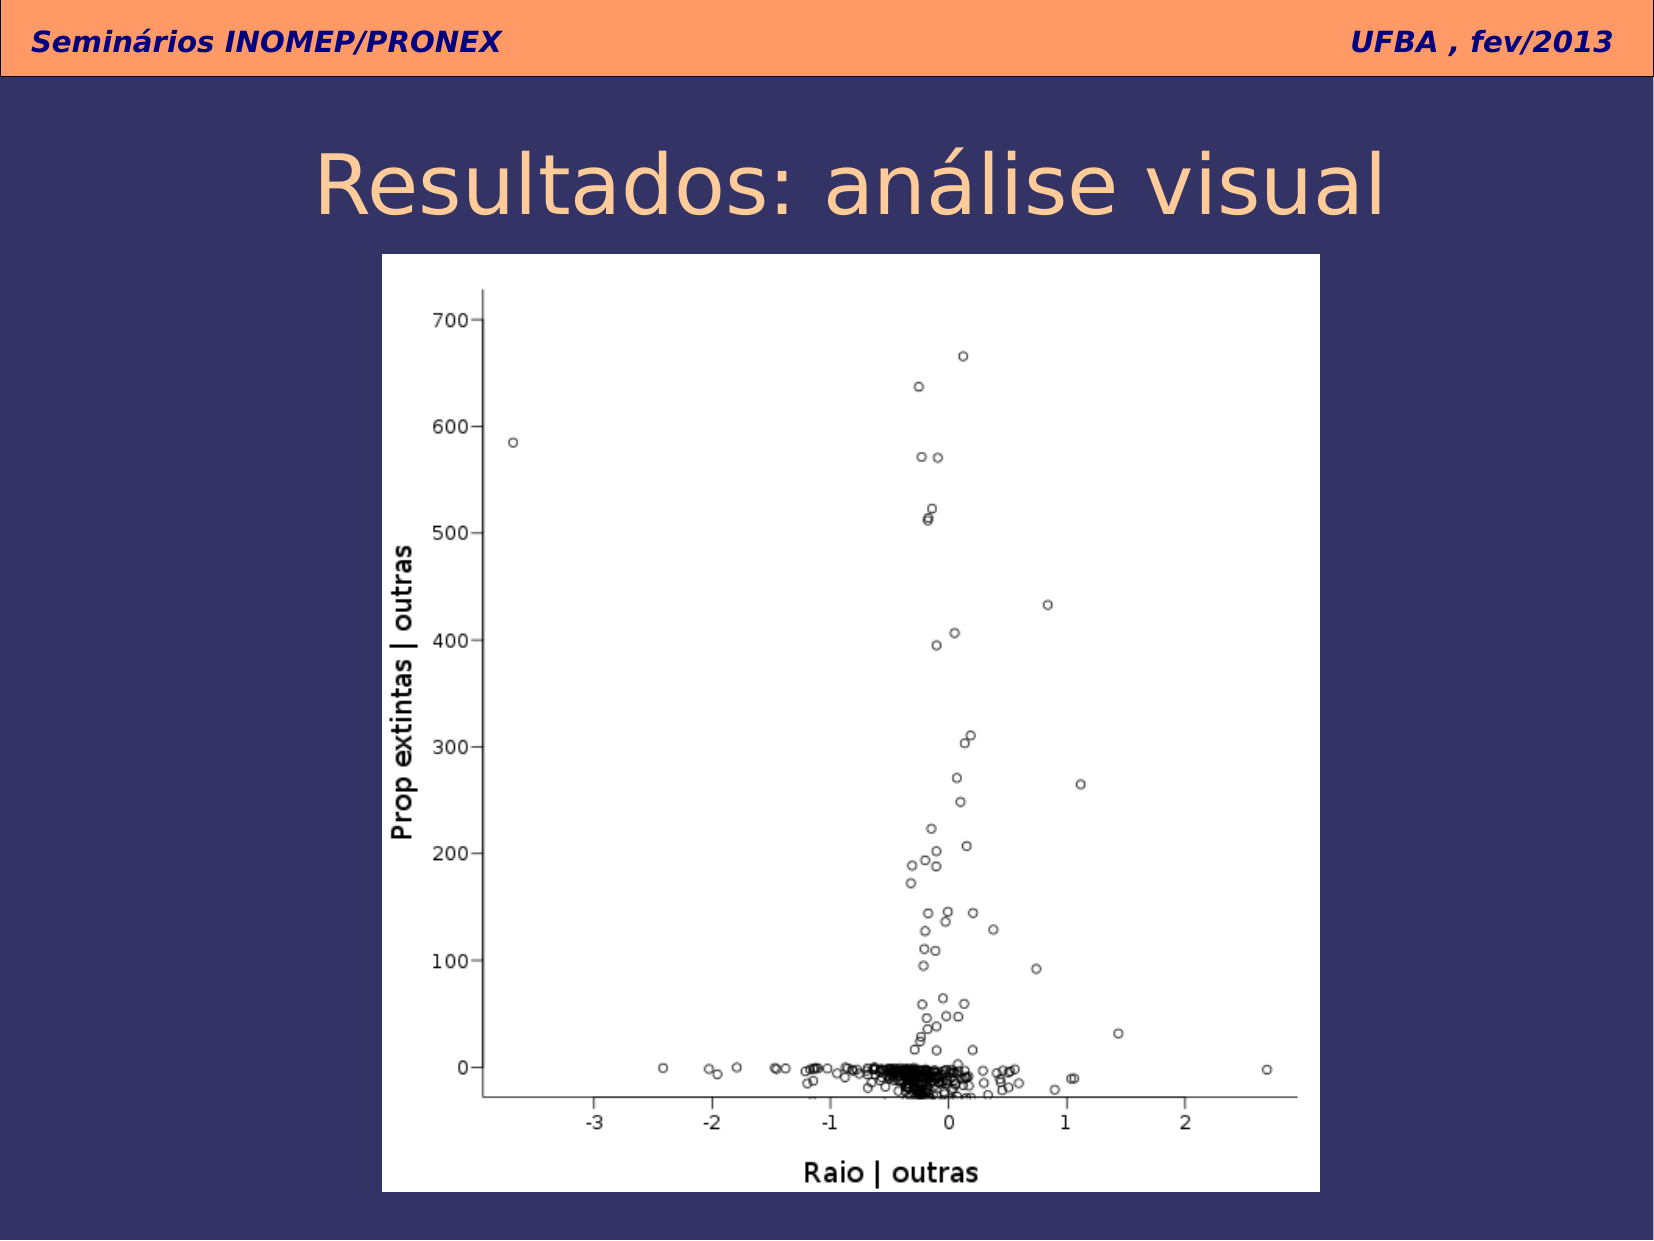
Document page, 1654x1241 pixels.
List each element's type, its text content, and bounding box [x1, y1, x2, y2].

picture [382, 254, 1320, 1192]
title Resultados: análise visual [68, 111, 1634, 259]
